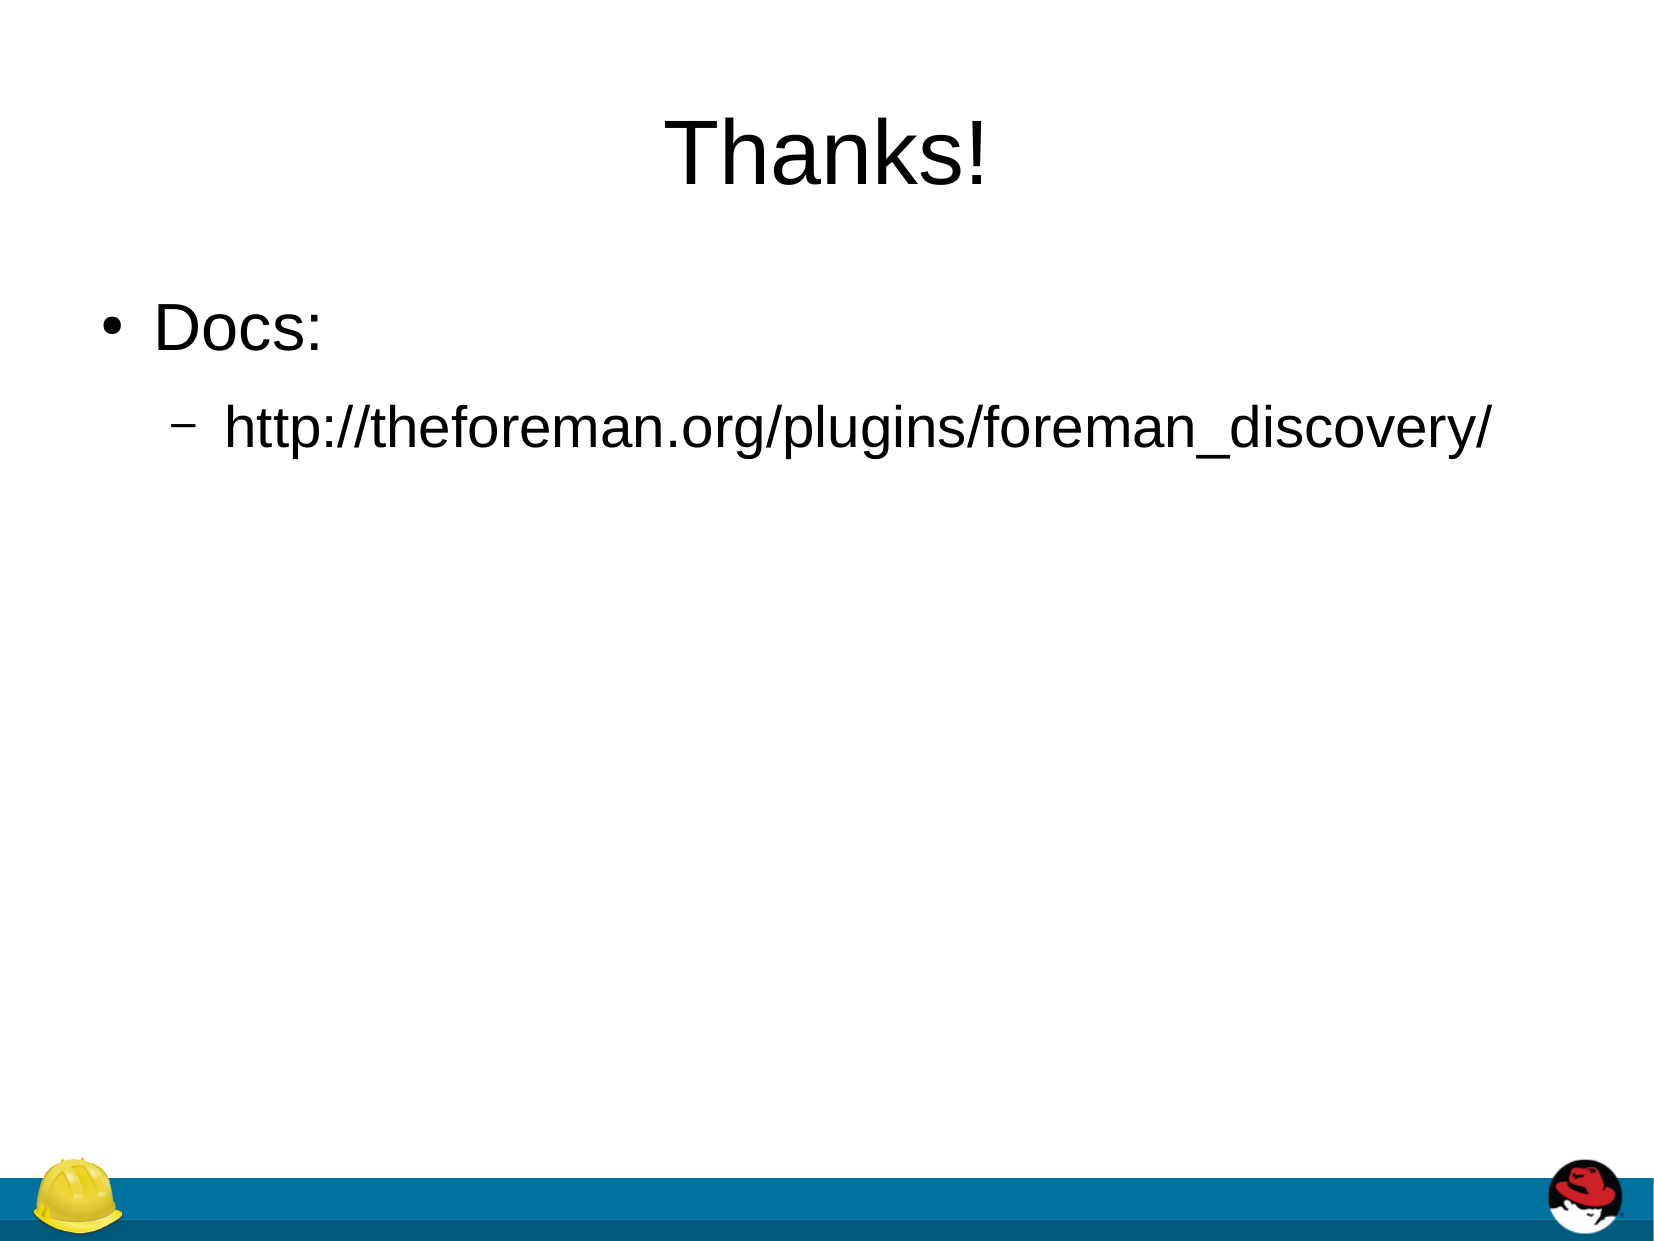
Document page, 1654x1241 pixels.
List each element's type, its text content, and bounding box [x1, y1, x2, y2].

title Thanks! [82, 49, 1571, 257]
picture [23, 1145, 130, 1235]
list Docs: http://theforeman.org/plugins/foreman_discovery/ [82, 290, 1571, 1010]
picture [1547, 1157, 1630, 1233]
